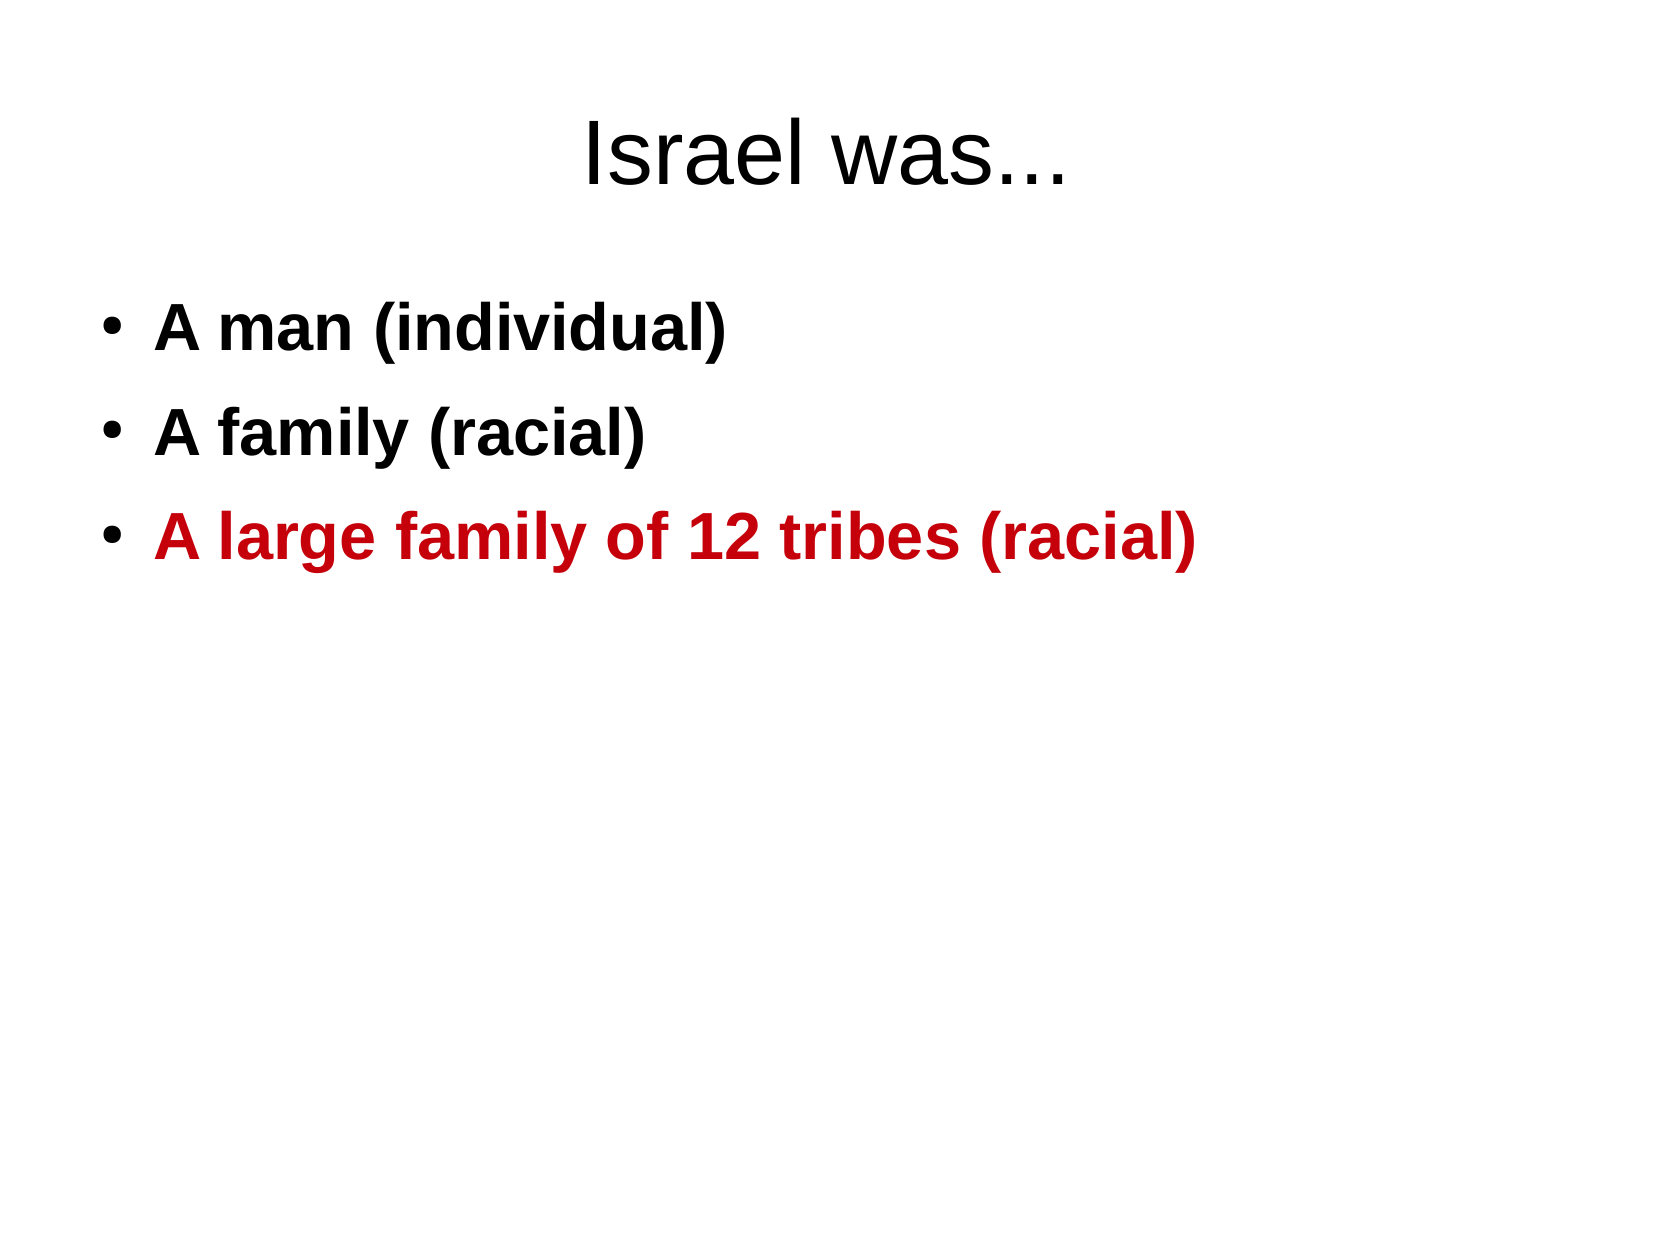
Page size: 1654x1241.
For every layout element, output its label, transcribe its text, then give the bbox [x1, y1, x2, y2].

title Israel was... [82, 49, 1571, 257]
list A man (individual) A family (racial) A large family of 12 tribes (racial) [82, 290, 1571, 1109]
